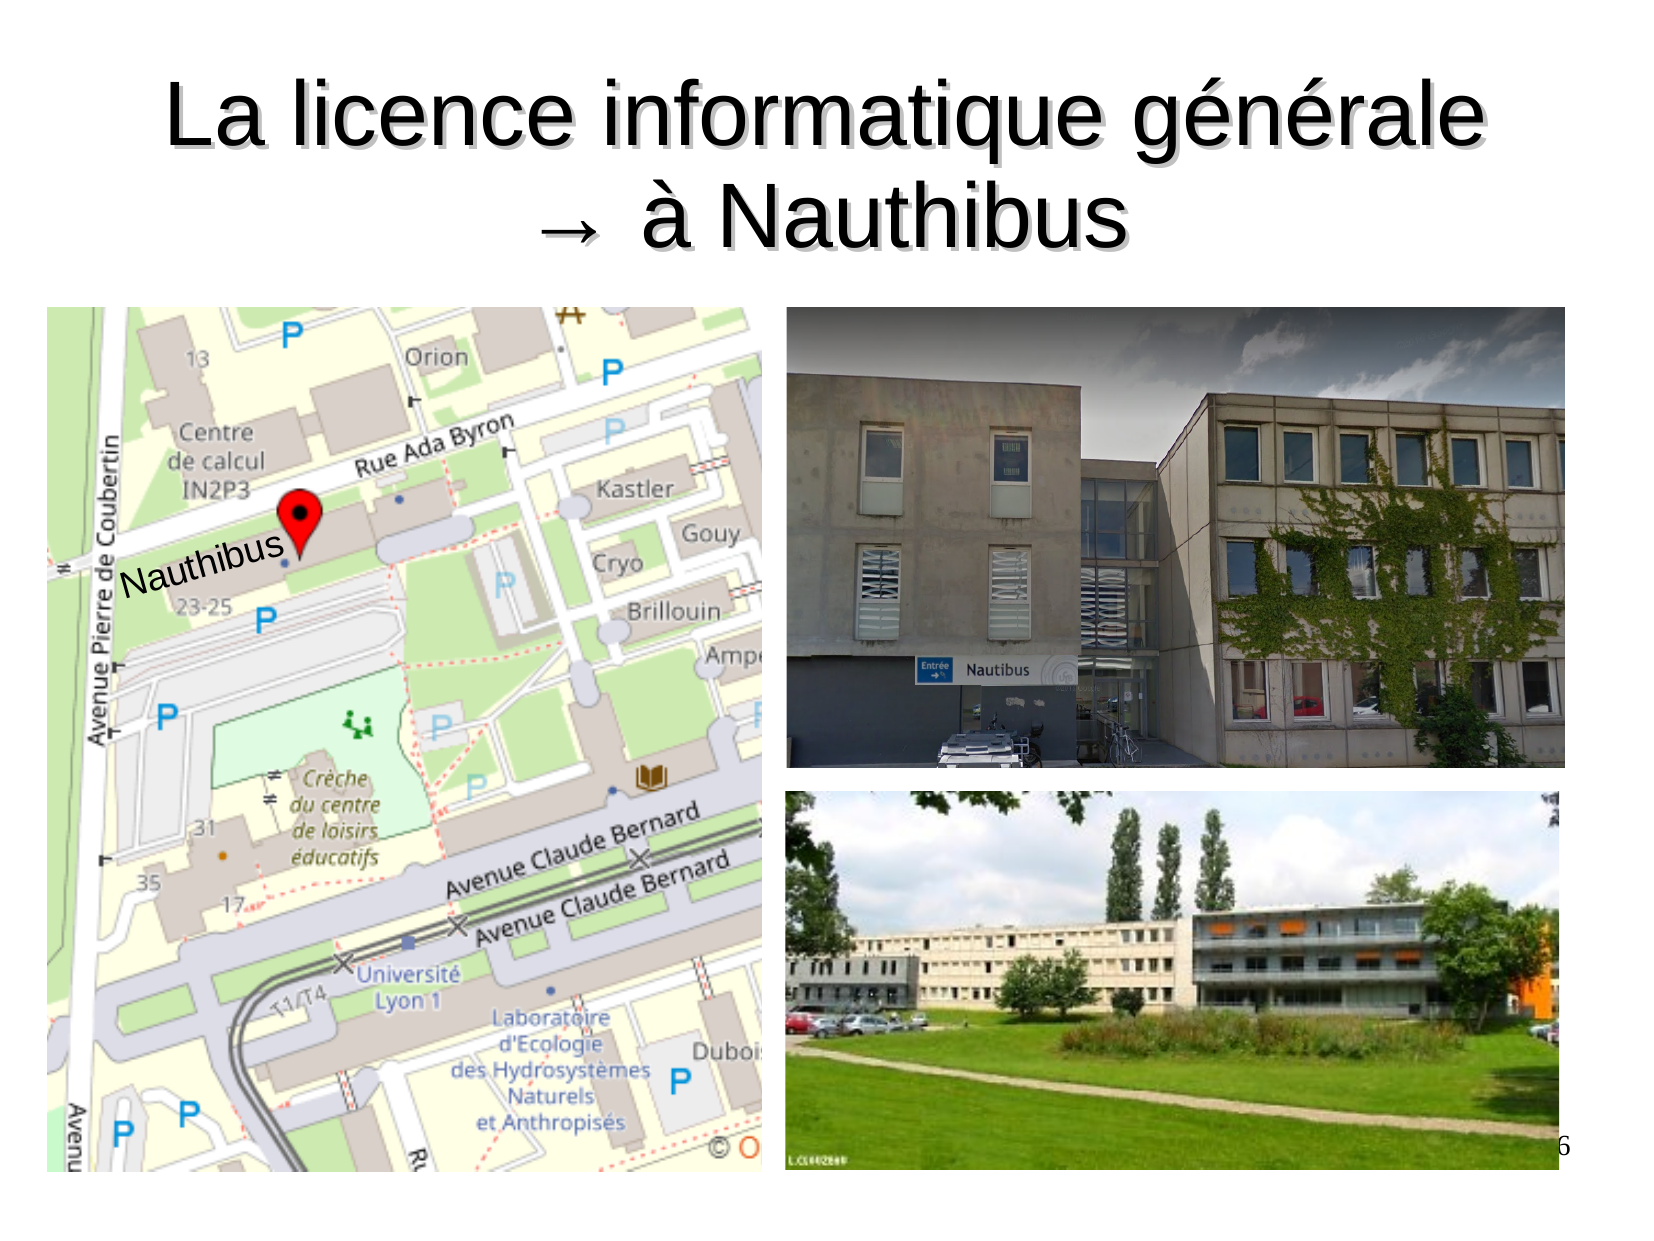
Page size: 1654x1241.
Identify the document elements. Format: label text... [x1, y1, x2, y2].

title La licence informatique générale → à Nauthibus [82, 61, 1571, 269]
picture [47, 307, 762, 1172]
picture [785, 791, 1560, 1170]
picture [786, 307, 1565, 768]
text_box Nauthibus [98, 507, 313, 619]
